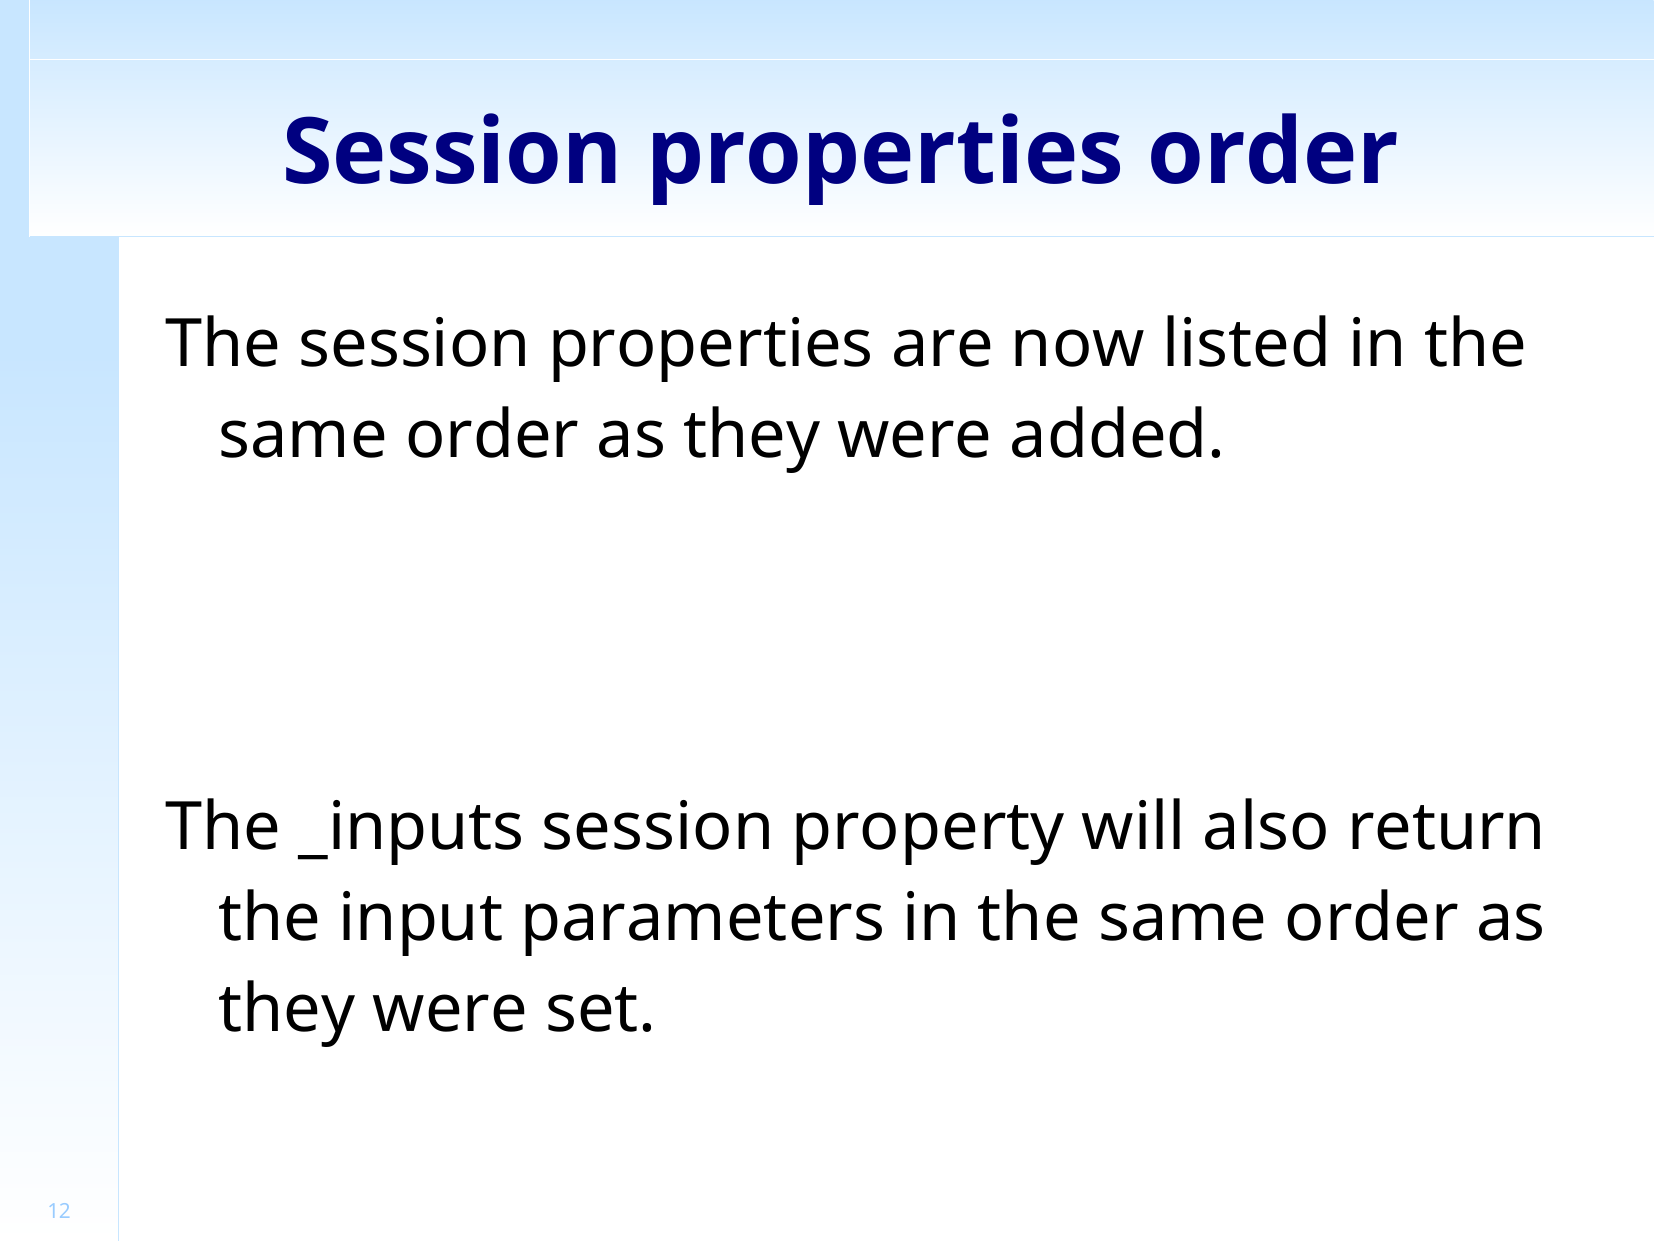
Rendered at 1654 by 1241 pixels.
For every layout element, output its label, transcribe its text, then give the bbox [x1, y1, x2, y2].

title Session properties order [29, 59, 1654, 237]
list The session properties are now listed in the same order as they were added. The _inputs session property will also return the input parameters in the same order as they were set. [147, 295, 1625, 1182]
